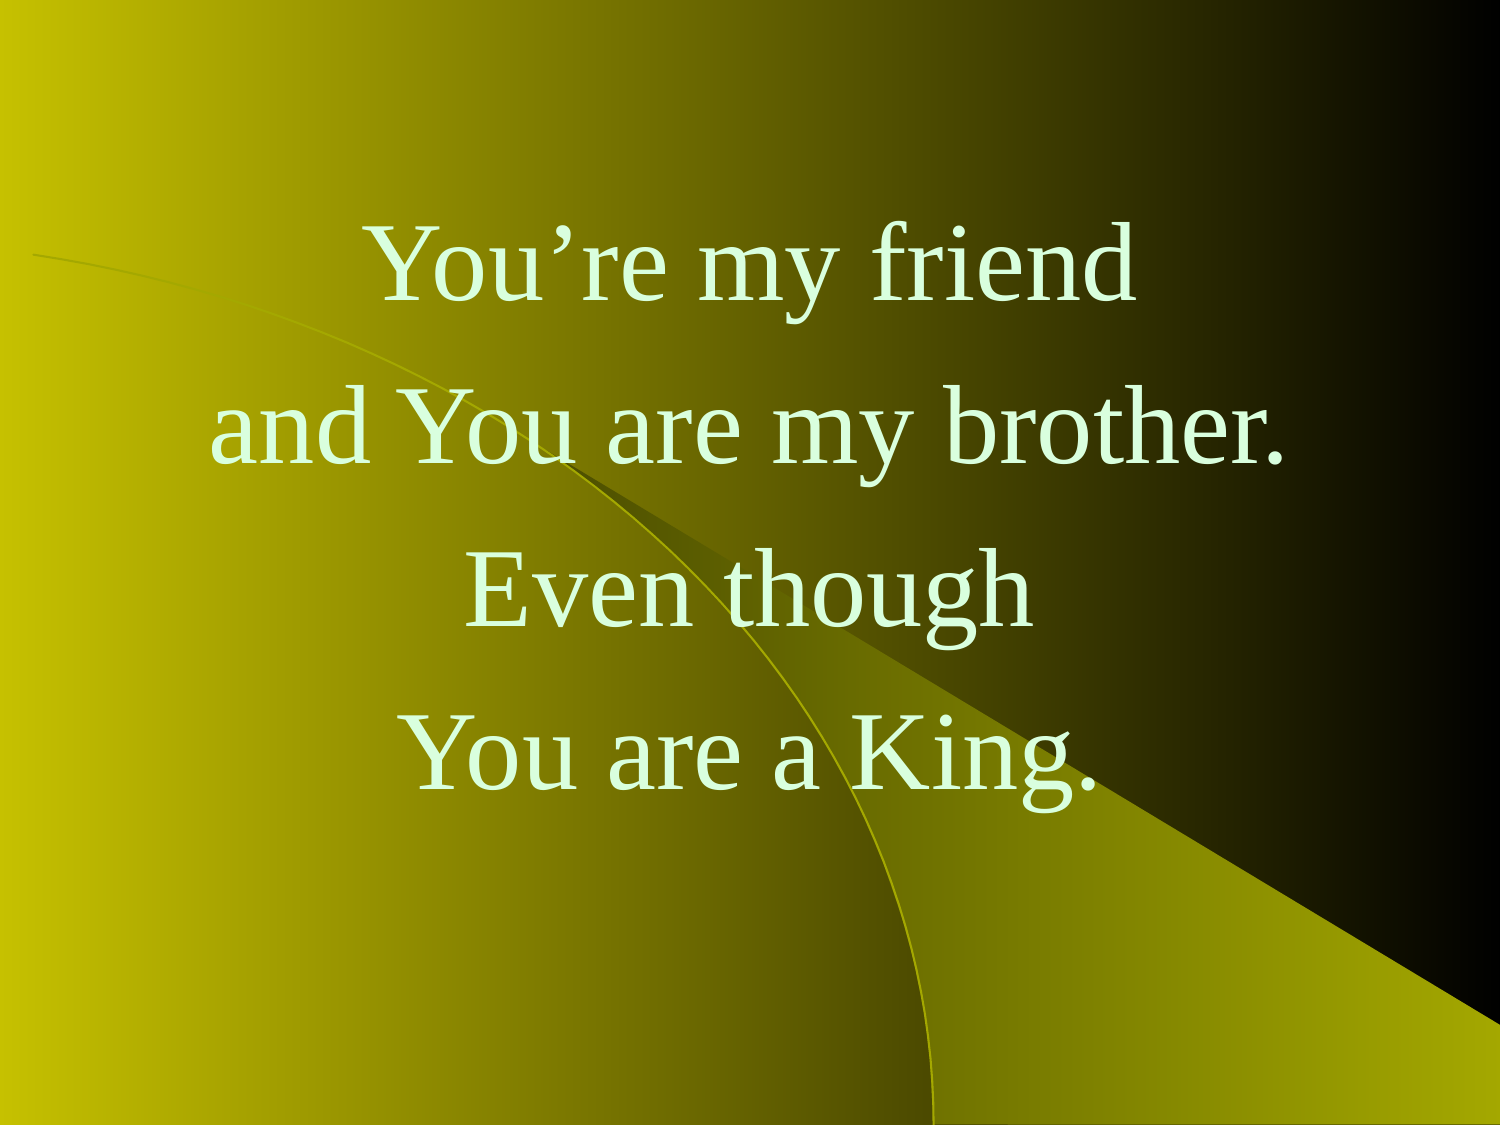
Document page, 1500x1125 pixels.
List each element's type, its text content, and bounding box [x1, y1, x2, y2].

subtitle You’re my friend and You are my brother. Even though You are a King. [112, 149, 1388, 850]
